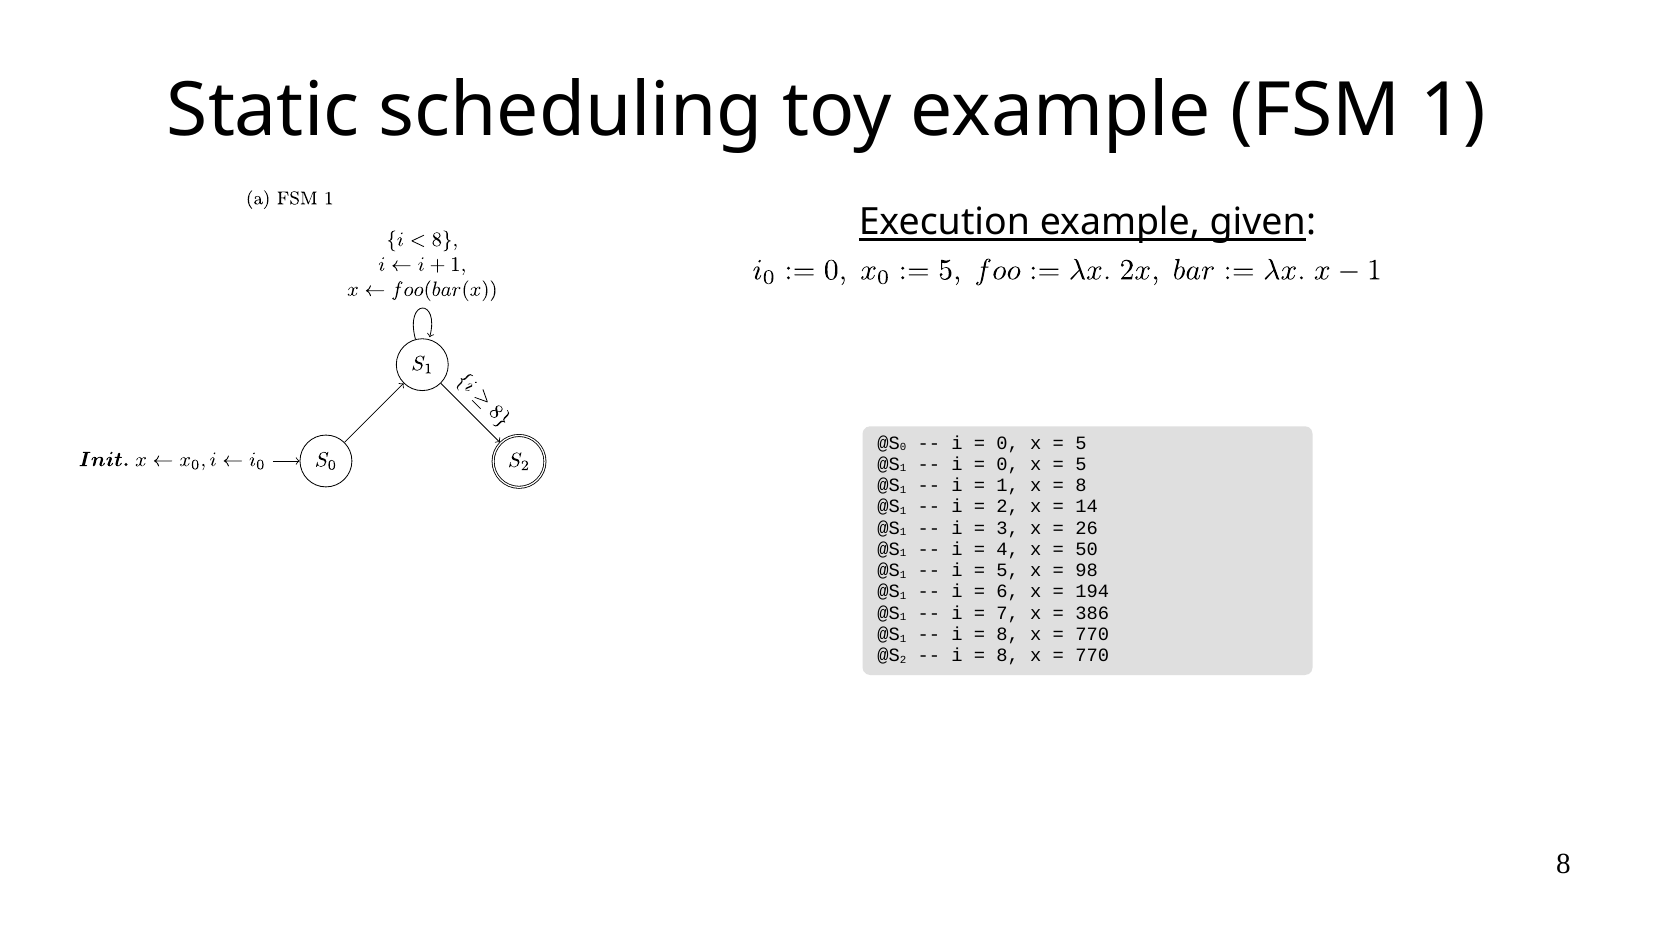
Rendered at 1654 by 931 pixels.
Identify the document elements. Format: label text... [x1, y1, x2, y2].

text_box @S0 -- i = 0, x = 5 @S1 -- i = 0, x = 5 @S1 -- i = 1, x = 8 @S1 -- i = 2, x = 14 @S1 -- i = 3, x = 26 @S1 -- i = 4, x = 50 @S1 -- i = 5, x = 98 @S1 -- i = 6, x = 194 @S1 -- i = 7, x = 386 @S1 -- i = 8, x = 770 @S2 -- i = 8, x = 770 [862, 426, 1238, 676]
text_box [1238, 426, 1313, 676]
text_box Execution example, given: [825, 187, 1351, 259]
text_box [753, 258, 1380, 286]
picture [70, 187, 713, 525]
text_box Static scheduling toy example (FSM 1) [134, 47, 1519, 156]
